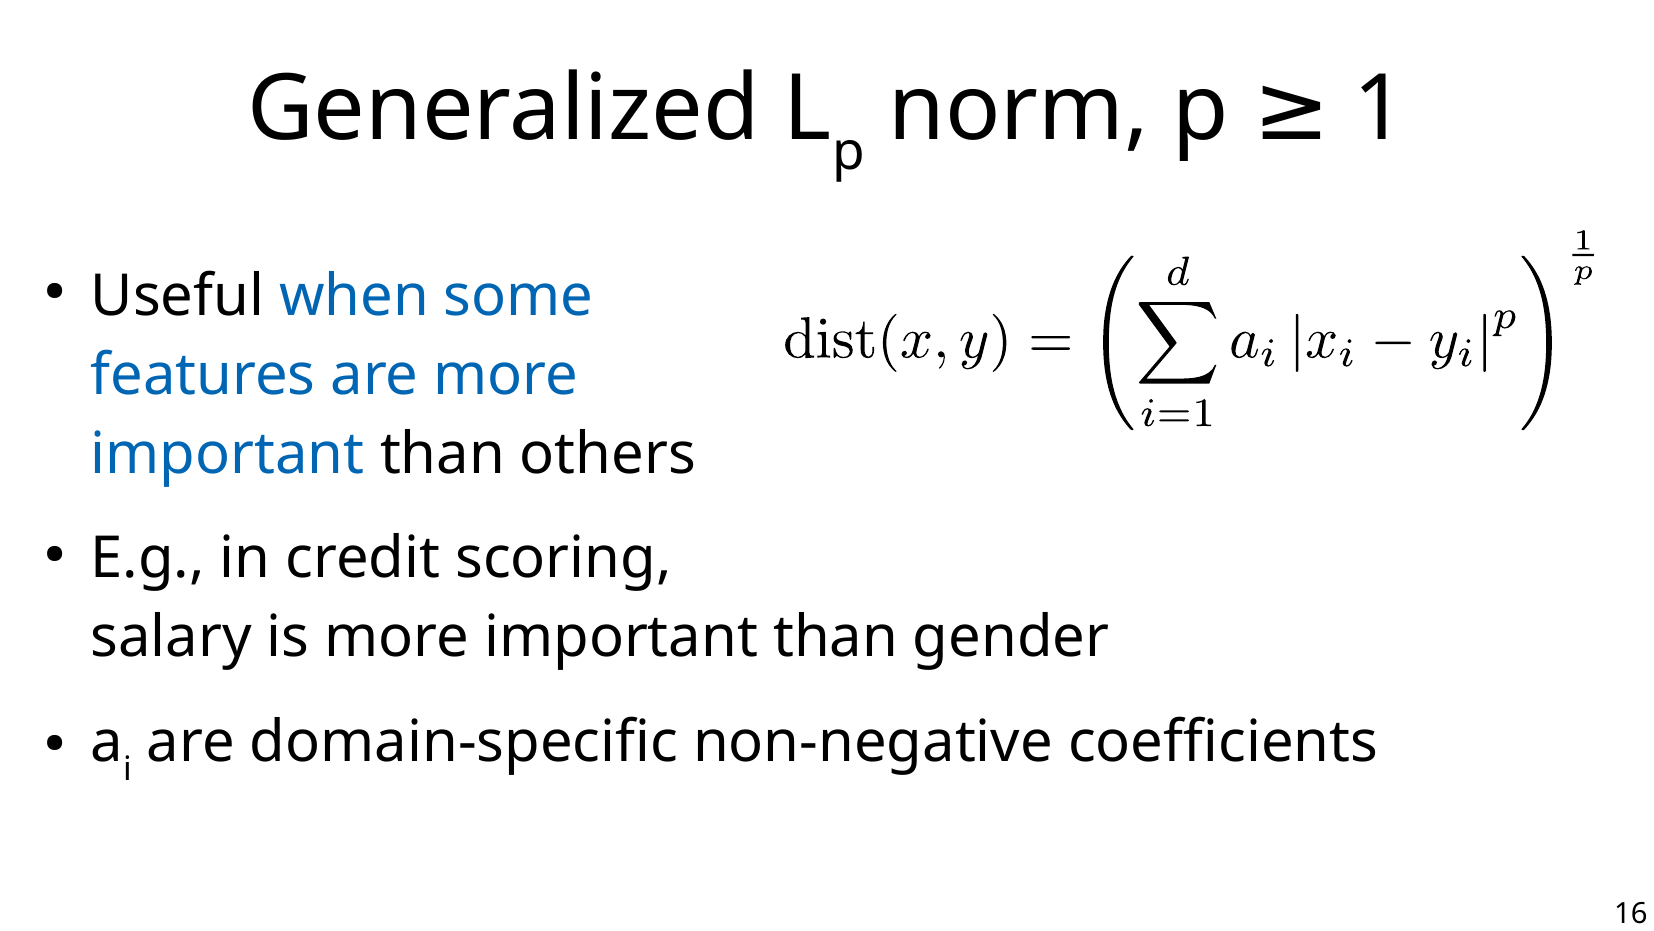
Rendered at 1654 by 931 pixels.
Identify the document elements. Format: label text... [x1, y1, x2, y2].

list Useful when some features are more important than others E.g., in credit scoring, salary is more important than gender ai are domain-specific non-negative coefficients [29, 253, 1411, 793]
title Generalized Lp norm, p ≥ 1 [82, 1, 1571, 226]
text_box [783, 230, 1595, 431]
